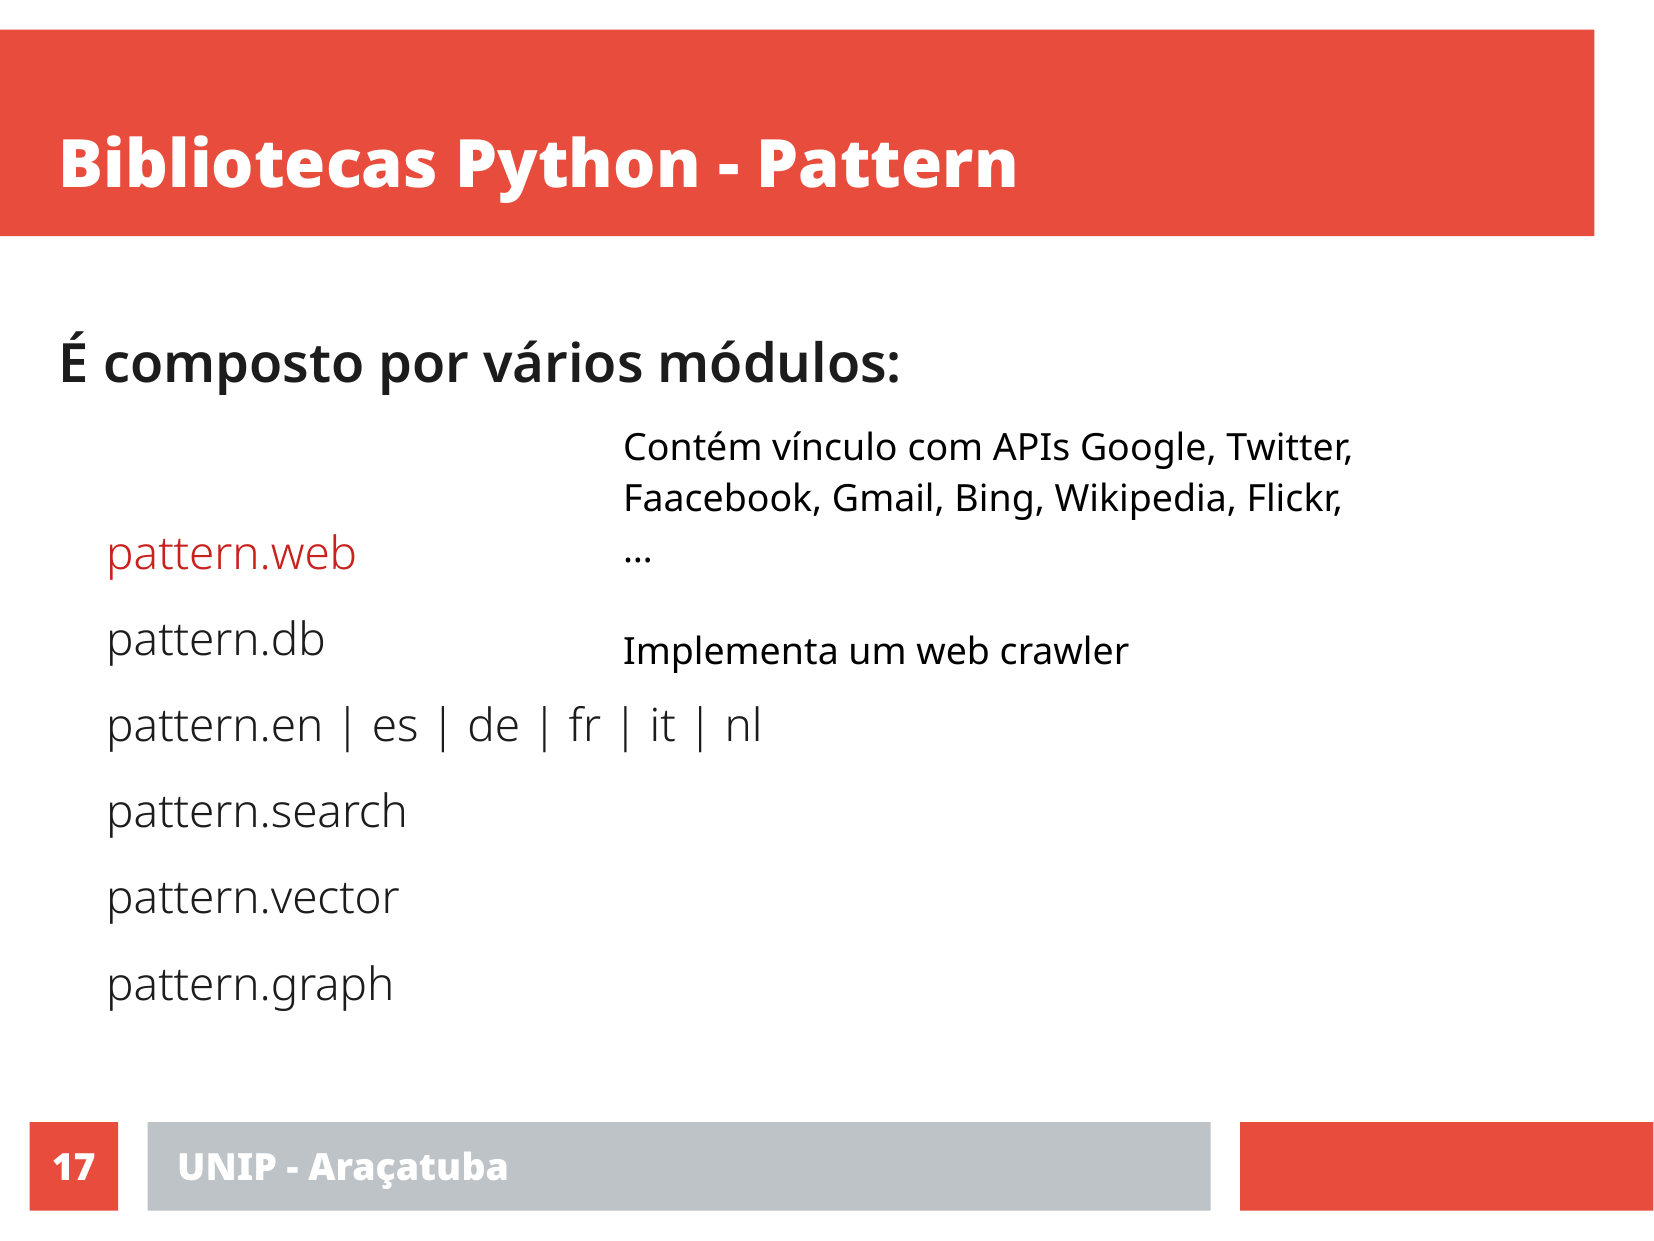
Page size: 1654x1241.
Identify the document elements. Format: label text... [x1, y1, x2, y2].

title Bibliotecas Python - Pattern [59, 59, 1595, 207]
text_box Contém vínculo com APIs Google, Twitter, Faacebook, Gmail, Bing, Wikipedia, Flickr, … Implementa um web crawler [608, 413, 1376, 618]
list É composto por vários módulos: pattern.web pattern.db pattern.en | es | de | fr | it | nl pattern.search pattern.vector pattern.graph [59, 324, 1565, 1093]
